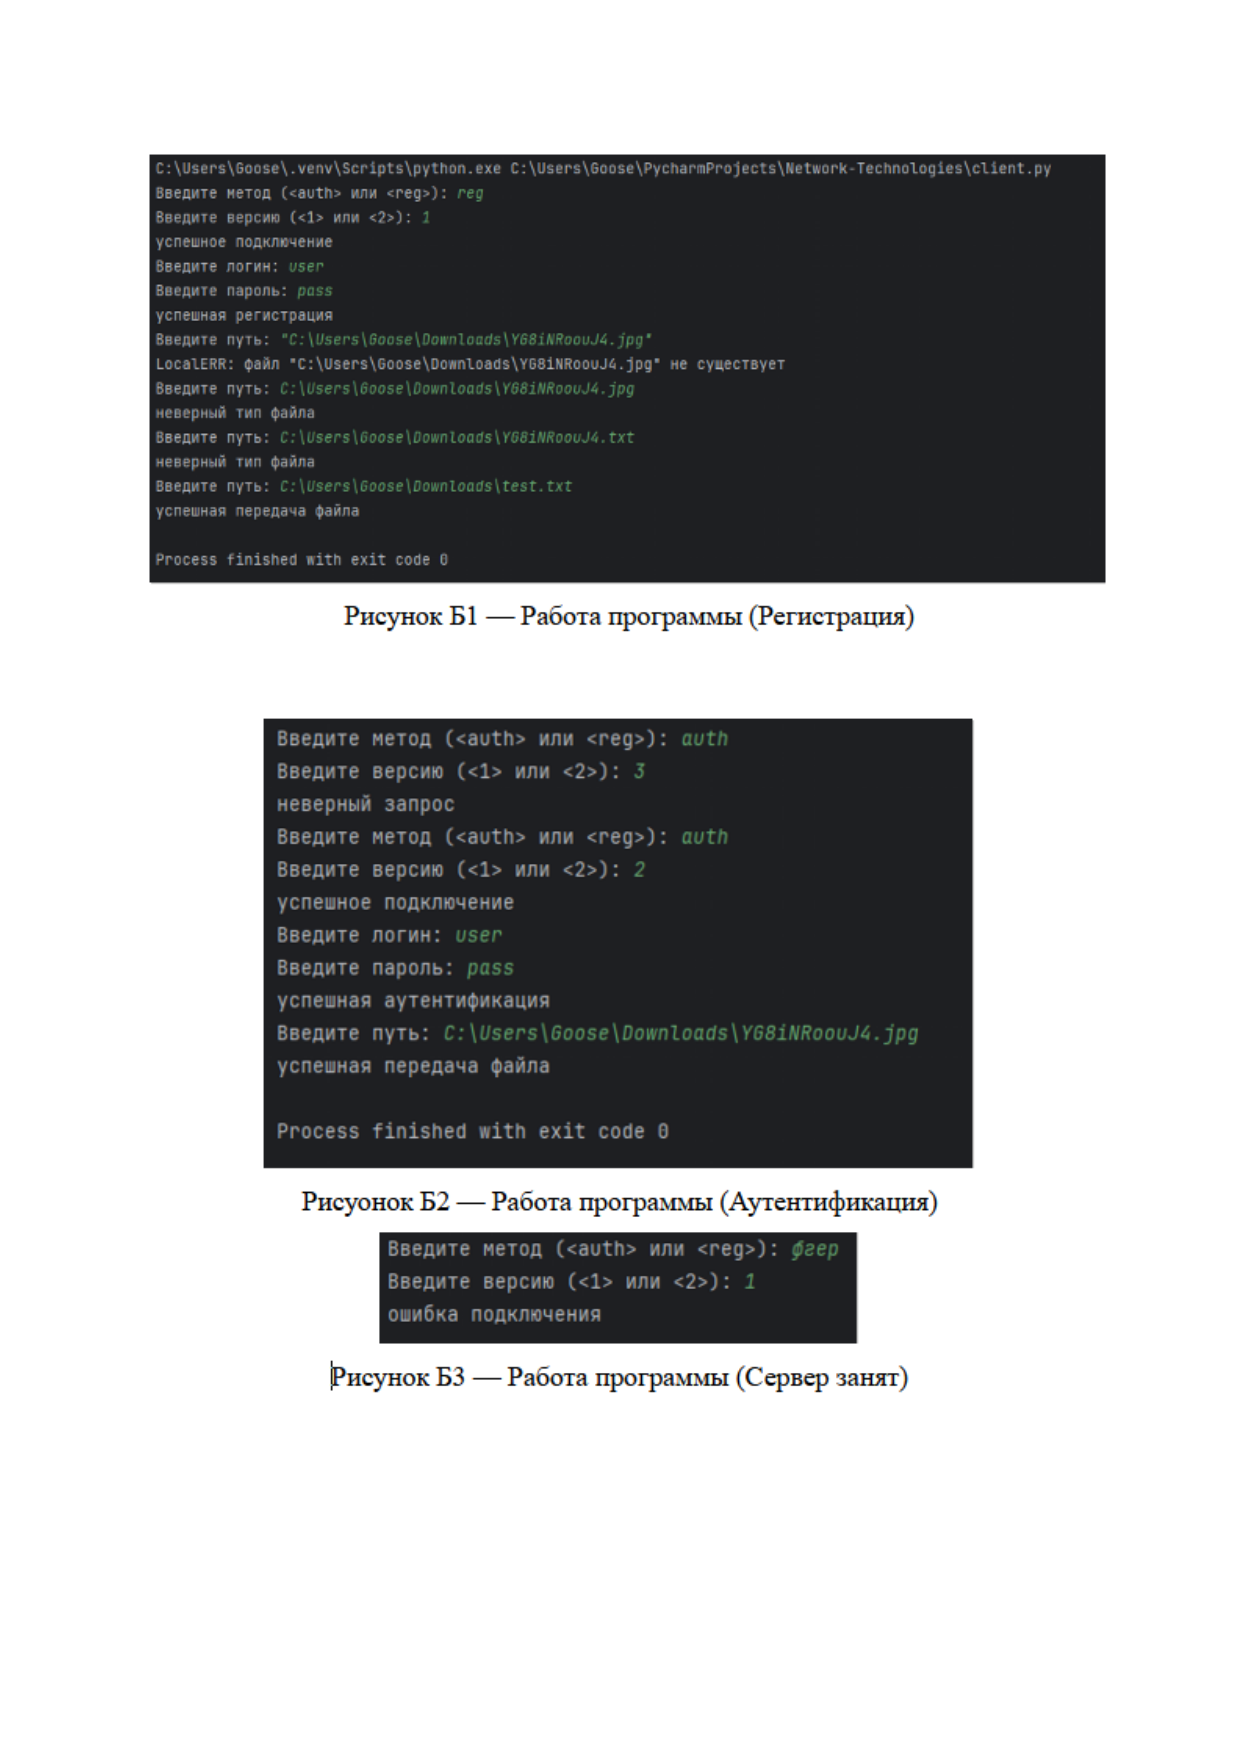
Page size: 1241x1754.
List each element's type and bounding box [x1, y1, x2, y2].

picture [142, 147, 1123, 647]
picture [242, 708, 1004, 1408]
